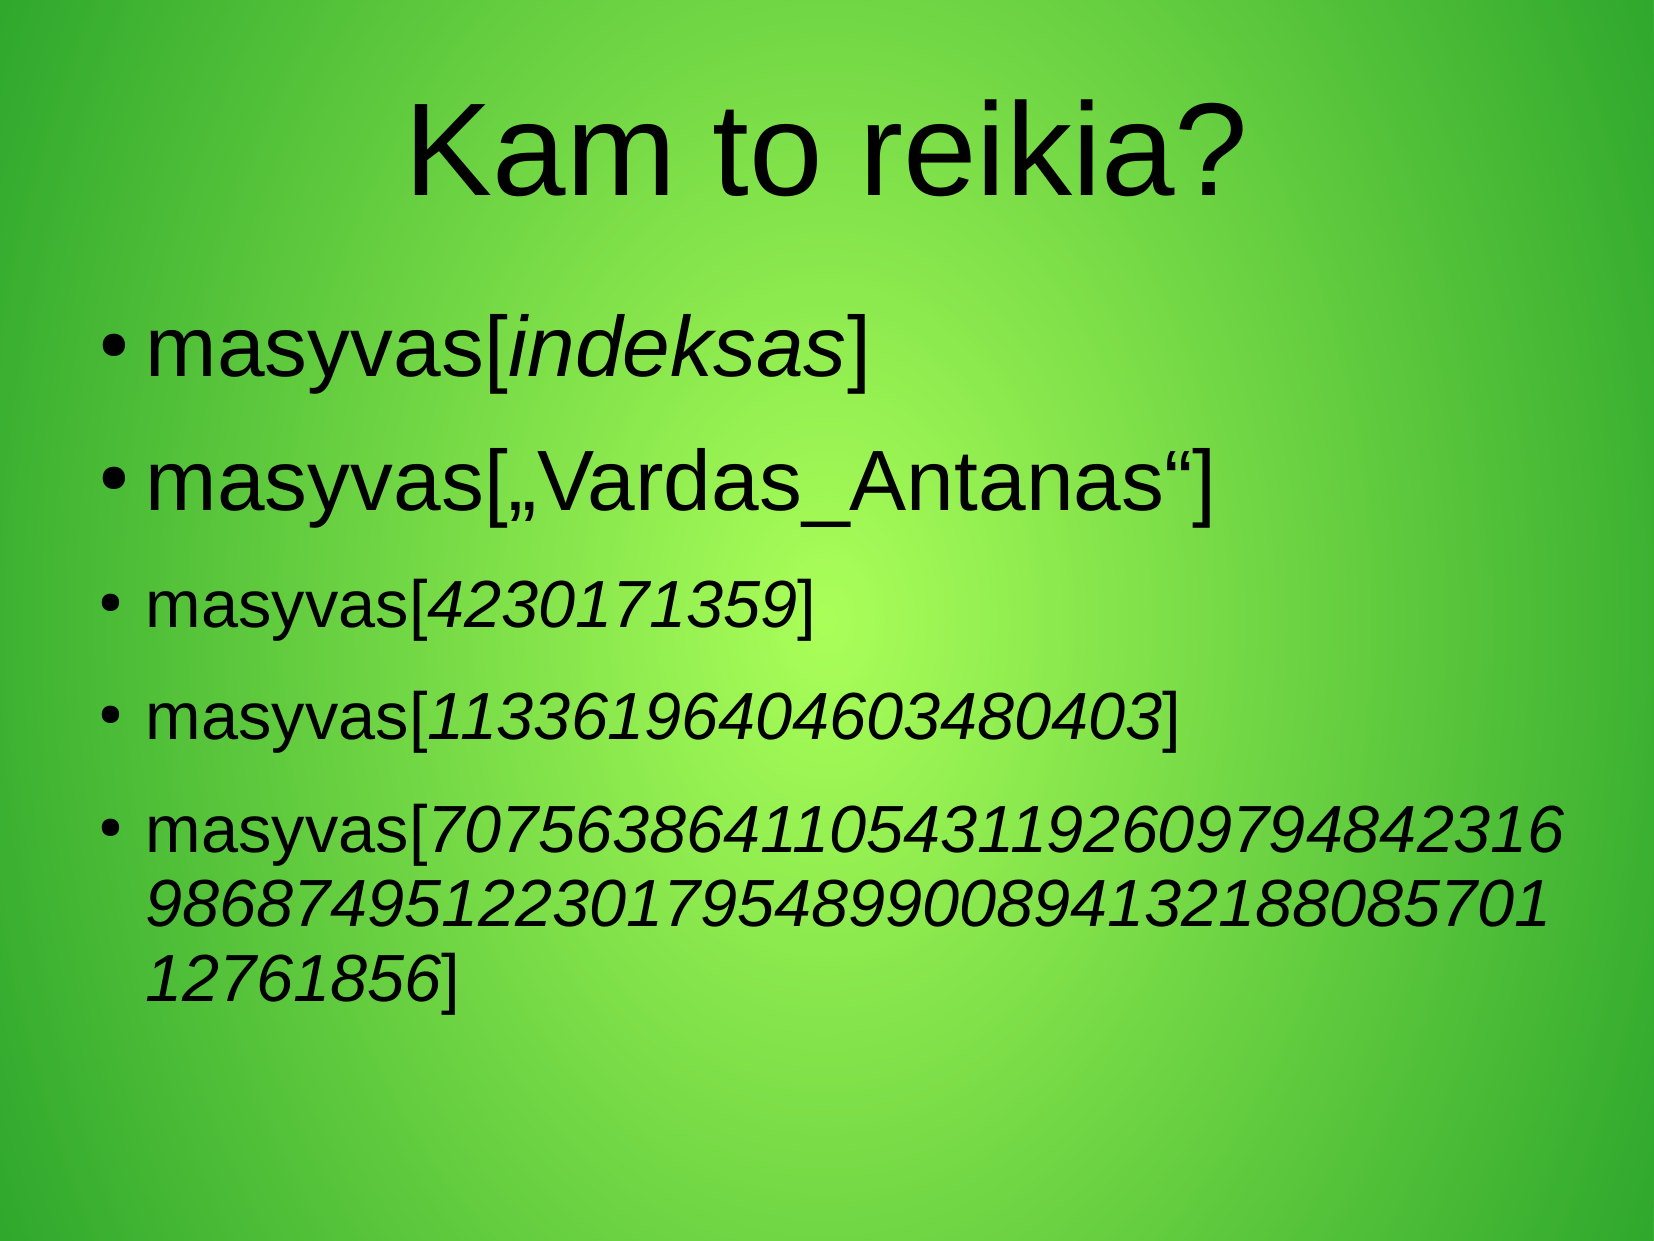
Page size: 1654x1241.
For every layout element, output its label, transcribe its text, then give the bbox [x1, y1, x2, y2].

title Kam to reikia? [82, 47, 1571, 252]
list masyvas[indeksas] masyvas[„Vardas_Antanas“] masyvas[4230171359] masyvas[11336196404603480403] masyvas[70756386411054311926097948423169868749512230179548990089413218808570112761856] [82, 299, 1571, 1019]
